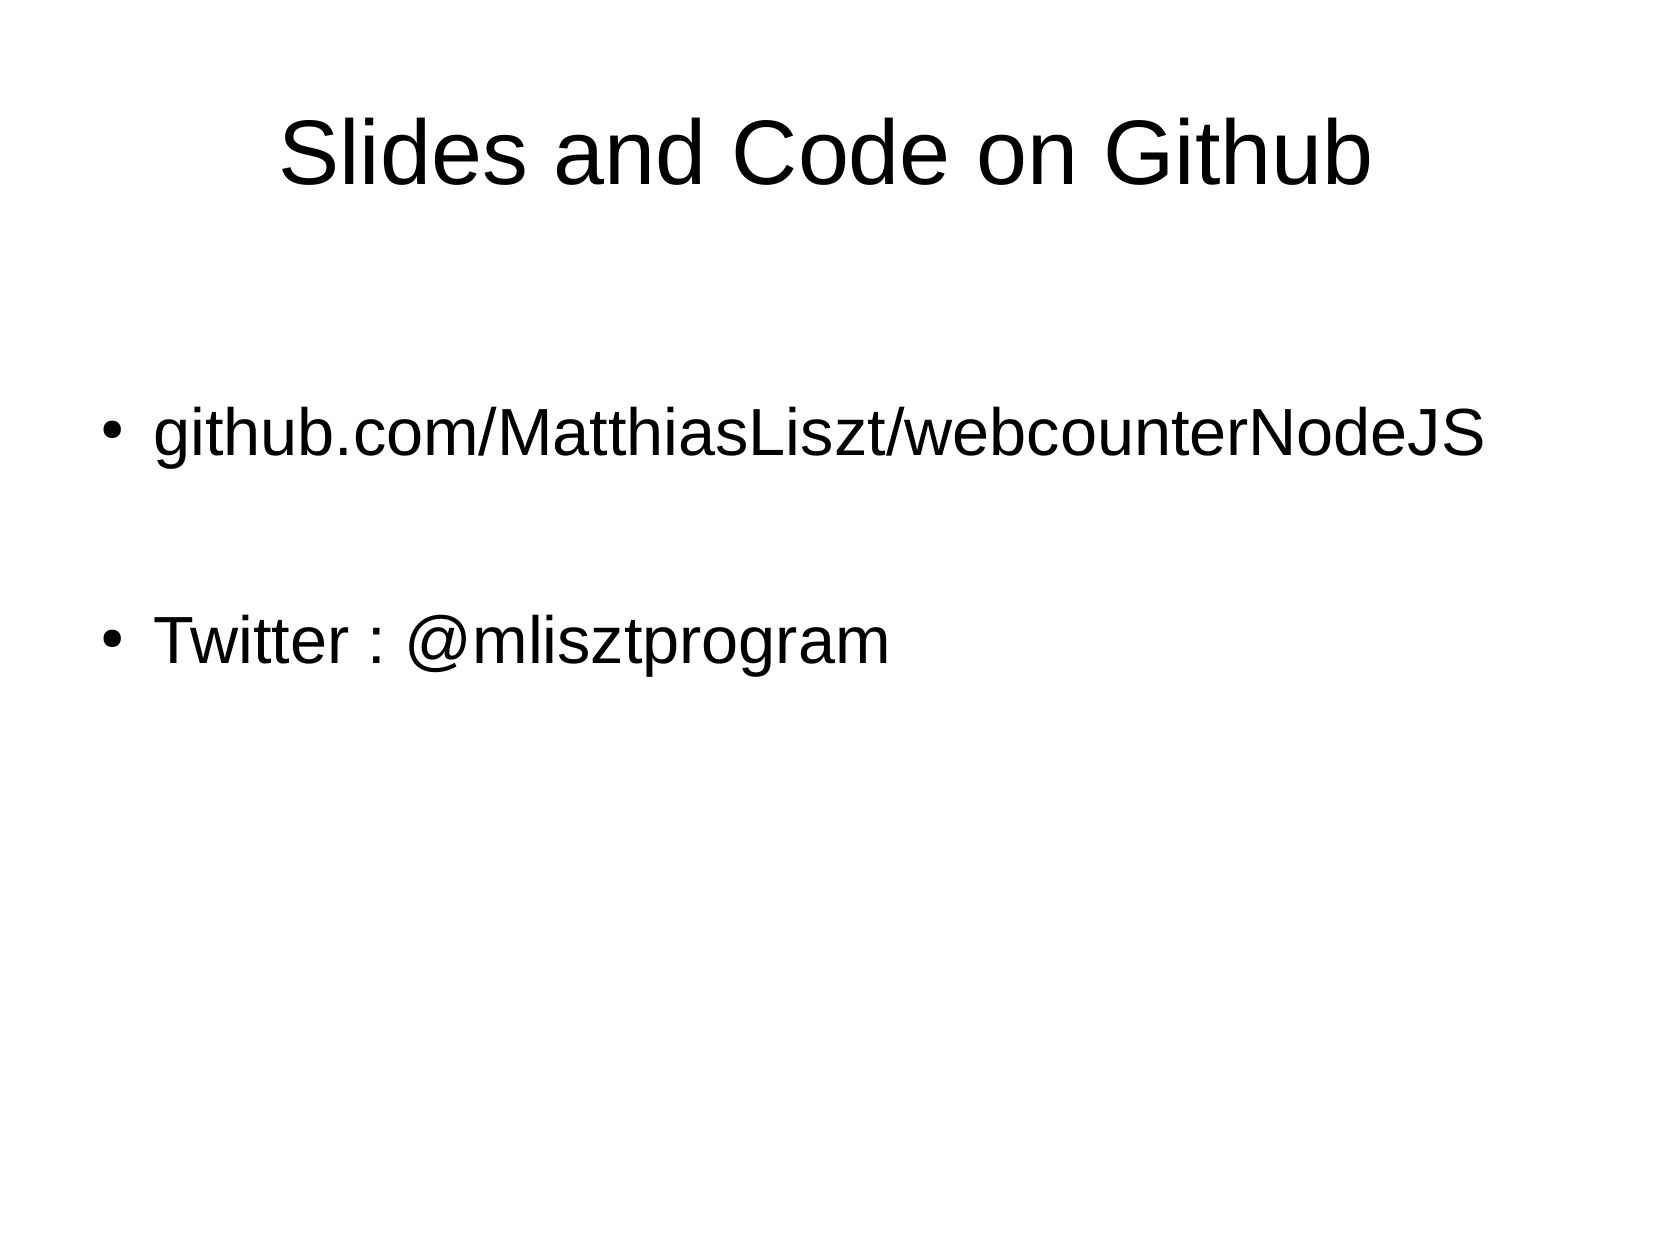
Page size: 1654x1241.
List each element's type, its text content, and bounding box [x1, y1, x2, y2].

title Slides and Code on Github [82, 49, 1571, 257]
list github.com/MatthiasLiszt/webcounterNodeJS Twitter : @mlisztprogram [82, 290, 1571, 1010]
